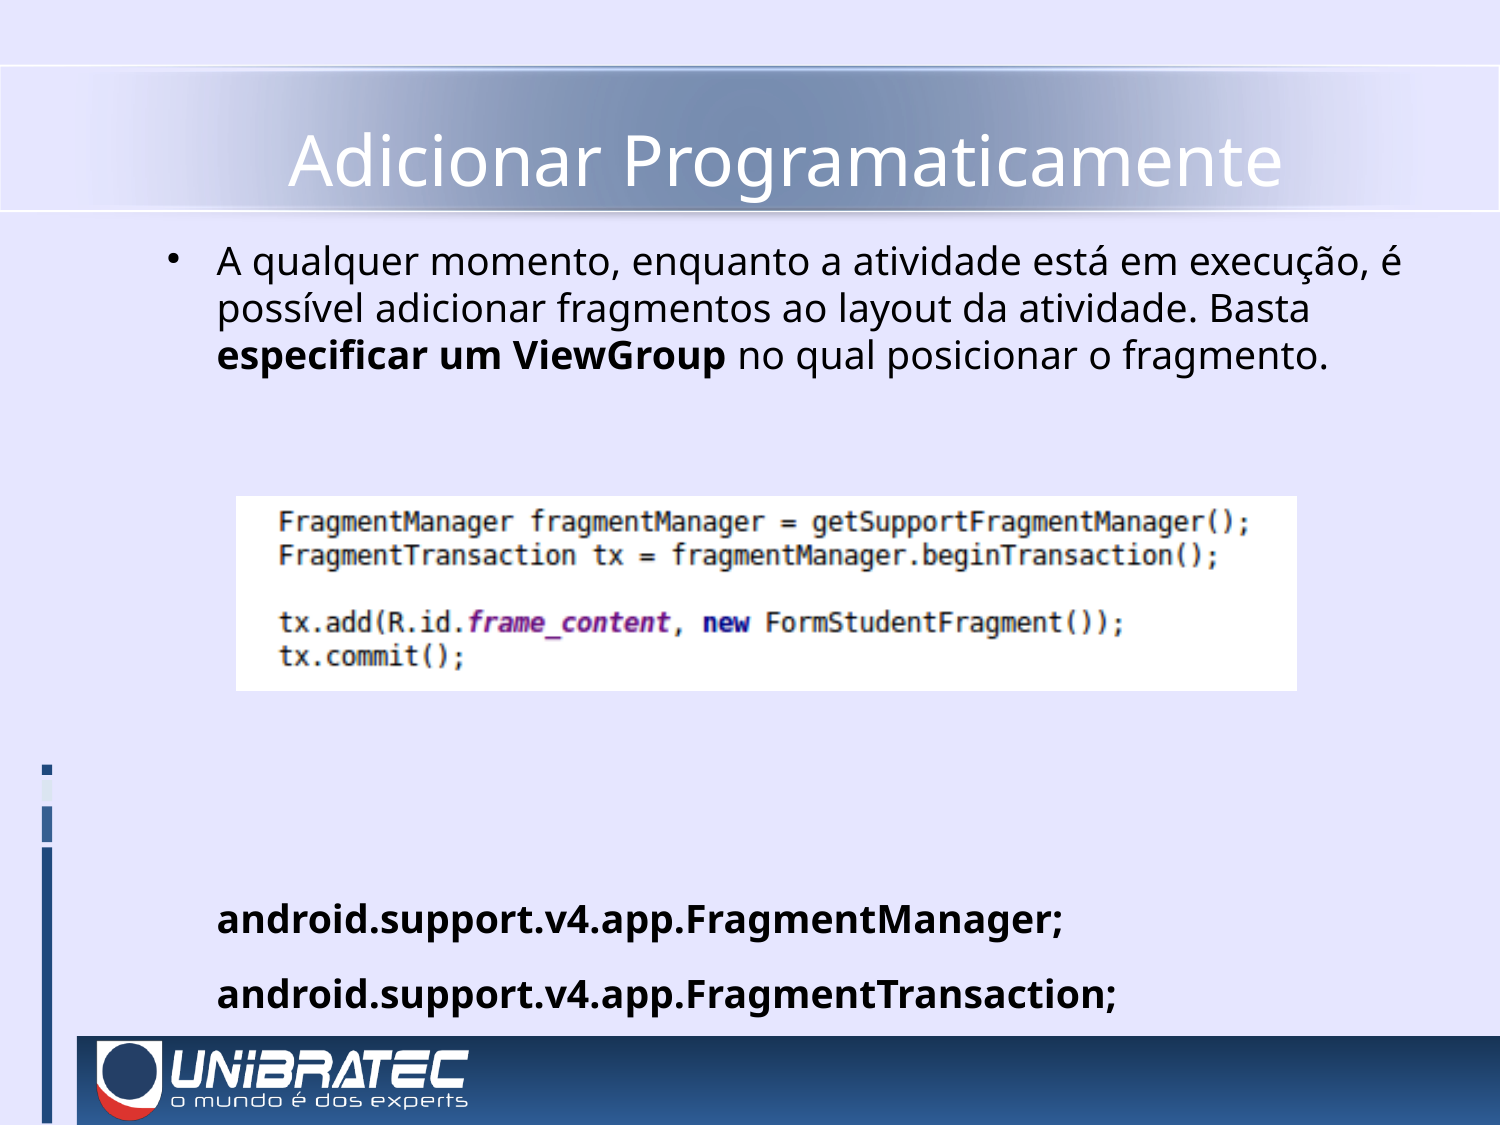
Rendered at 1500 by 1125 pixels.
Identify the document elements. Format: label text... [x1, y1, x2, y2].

picture [236, 496, 1297, 692]
picture [0, 58, 1500, 227]
picture [96, 1040, 469, 1121]
title Adicionar Programaticamente [150, 84, 1424, 233]
list A qualquer momento, enquanto a atividade está em execução, é possível adicionar fragmentos ao layout da atividade. Basta especificar um ViewGroup no qual posicionar o fragmento. android.support.v4.app.FragmentManager; android.support.v4.app.FragmentTransaction; [150, 236, 1441, 1028]
